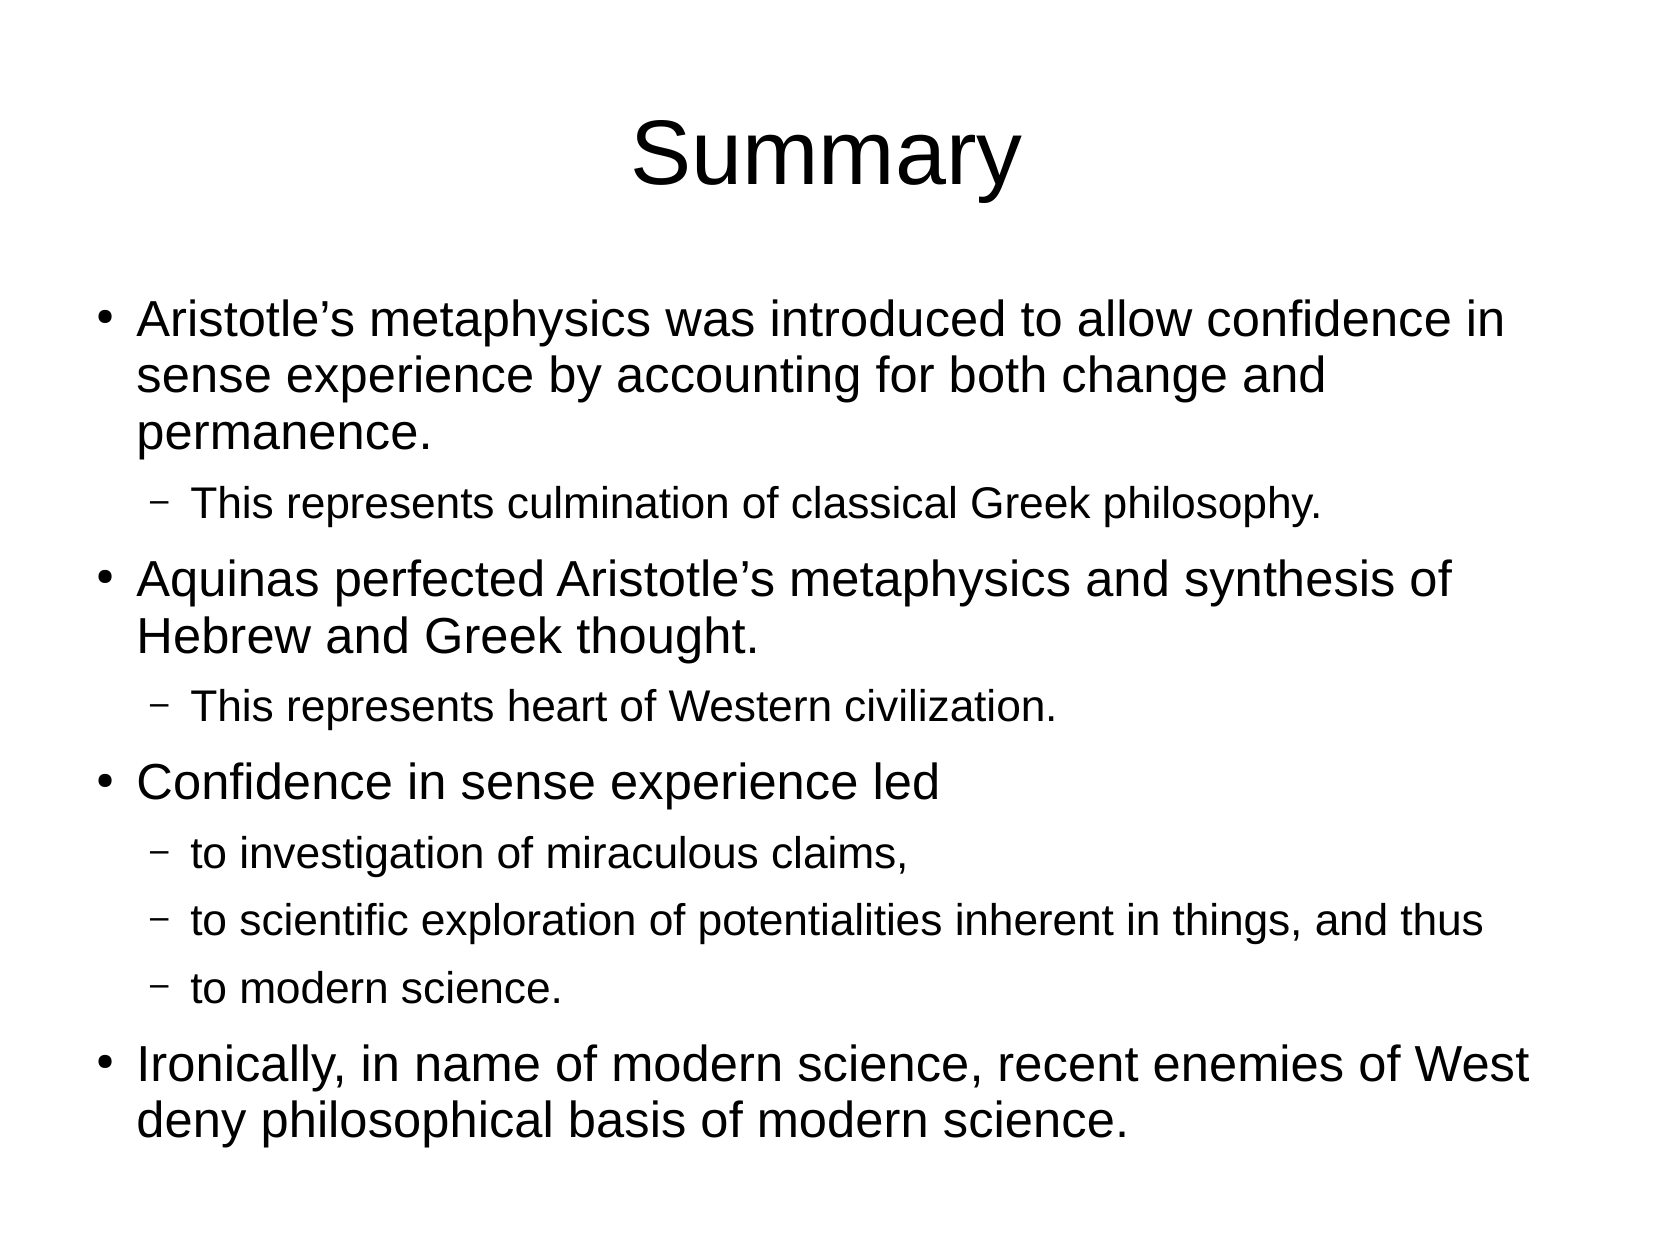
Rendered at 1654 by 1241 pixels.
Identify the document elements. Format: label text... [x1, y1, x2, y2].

list Aristotle’s metaphysics was introduced to allow confidence in sense experience by accounting for both change and permanence. This represents culmination of classical Greek philosophy. Aquinas perfected Aristotle’s metaphysics and synthesis of Hebrew and Greek thought. This represents heart of Western civilization. Confidence in sense experience led to investigation of miraculous claims, to scientific exploration of potentialities inherent in things, and thus to modern science. Ironically, in name of modern science, recent enemies of West deny philosophical basis of modern science. [82, 290, 1571, 1156]
title Summary [82, 49, 1571, 257]
